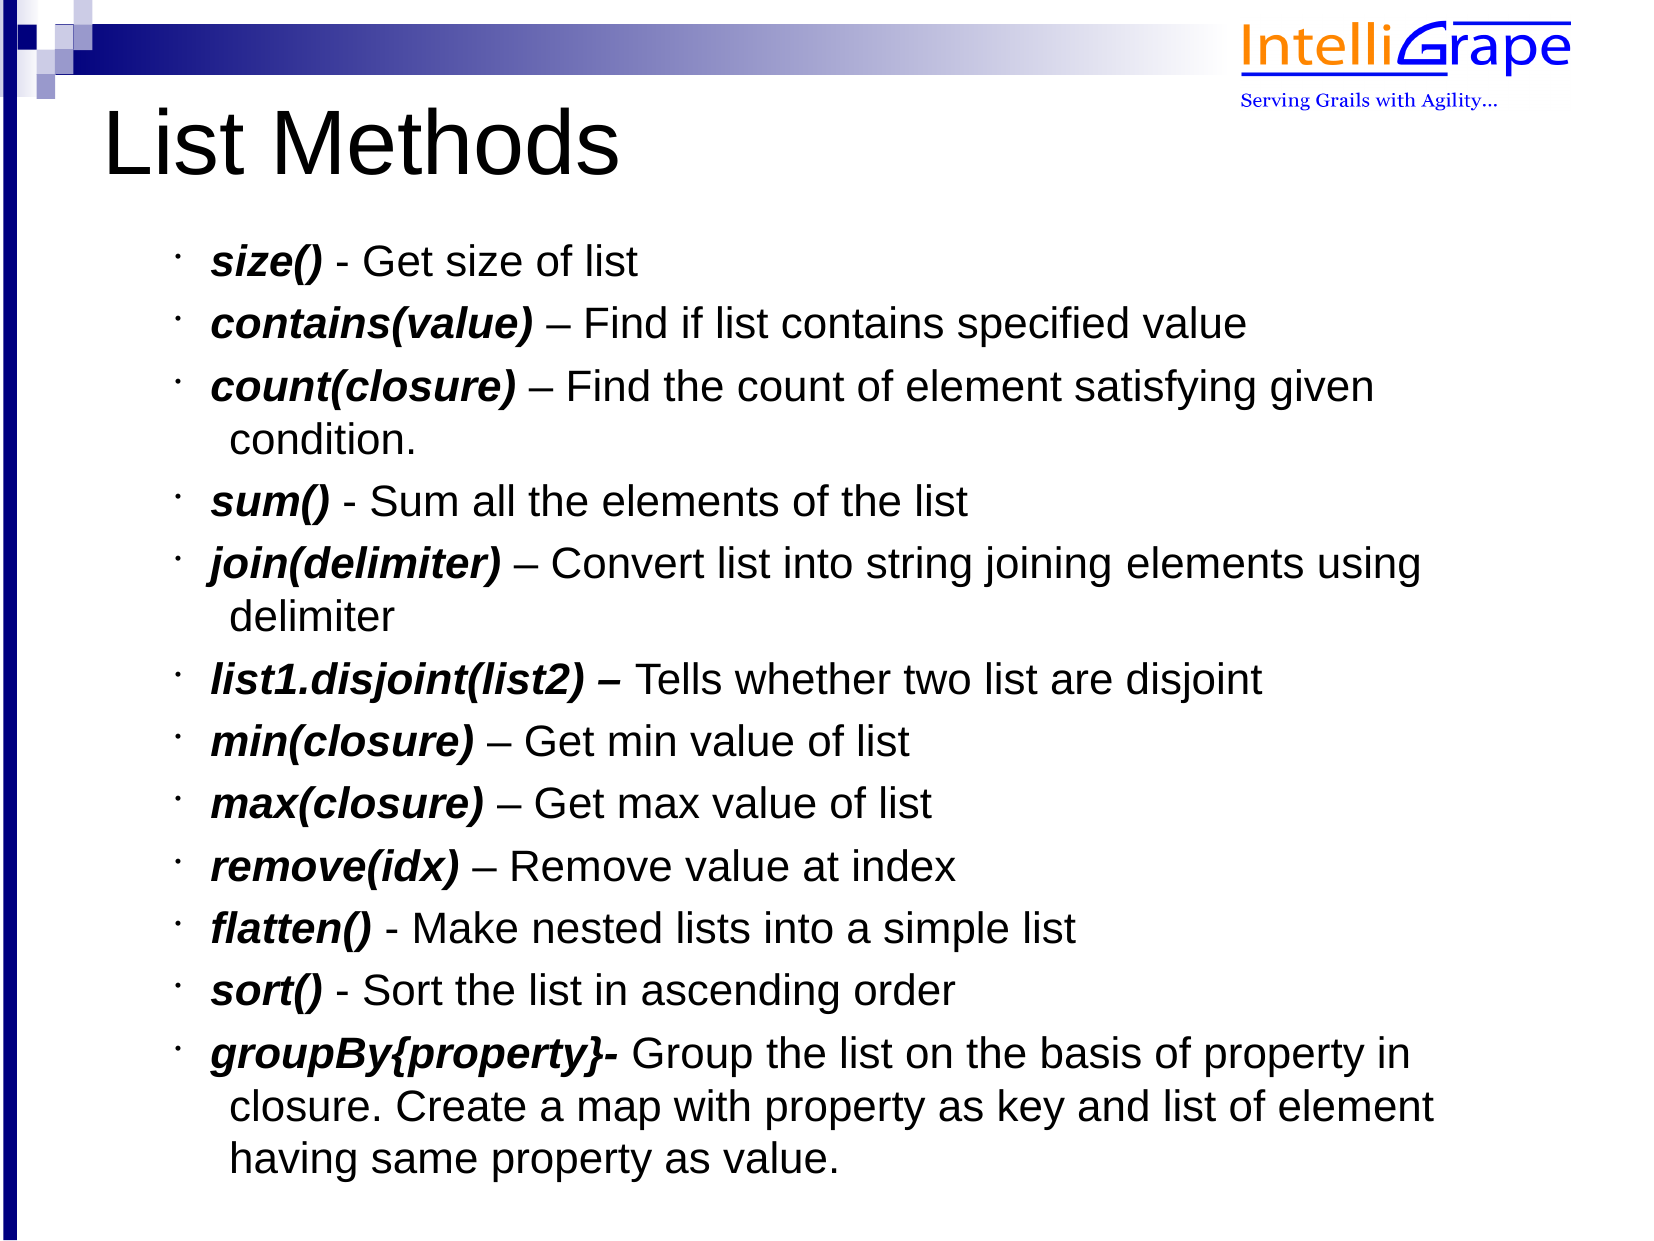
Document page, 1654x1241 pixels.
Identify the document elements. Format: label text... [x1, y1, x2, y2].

title List Methods [87, 13, 1576, 225]
list size() - Get size of list contains(value) – Find if list contains specified value count(closure) – Find the count of element satisfying given condition. sum() - Sum all the elements of the list join(delimiter) – Convert list into string joining elements using delimiter list1.disjoint(list2) – Tells whether two list are disjoint min(closure) – Get min value of list max(closure) – Get max value of list remove(idx) – Remove value at index flatten() - Make nested lists into a simple list sort() - Sort the list in ascending order groupBy{property}- Group the list on the basis of property in closure. Create a map with property as key and list of element having same property as value. [87, 225, 1576, 1201]
